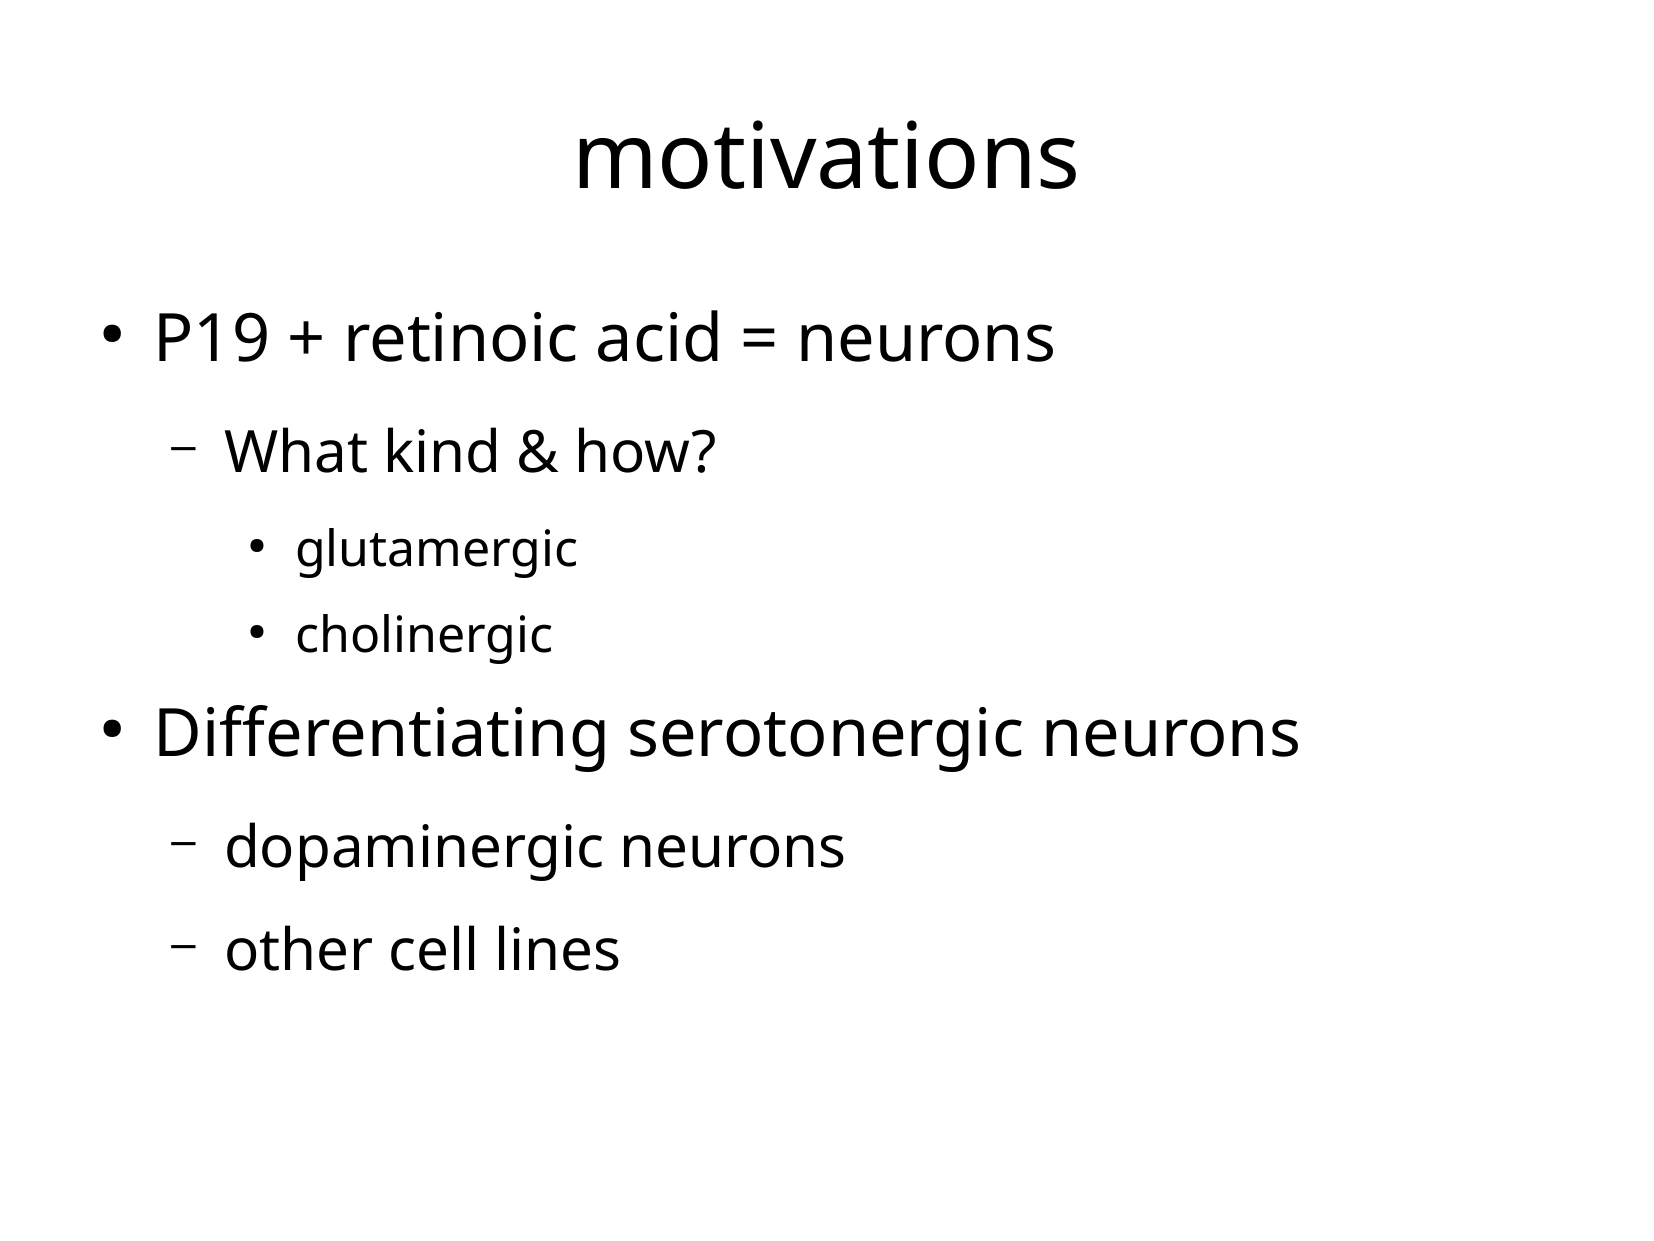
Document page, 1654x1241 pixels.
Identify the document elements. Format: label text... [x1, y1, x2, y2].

list P19 + retinoic acid = neurons What kind & how? glutamergic cholinergic Differentiating serotonergic neurons dopaminergic neurons other cell lines [82, 290, 1538, 1010]
title motivations [82, 49, 1571, 257]
